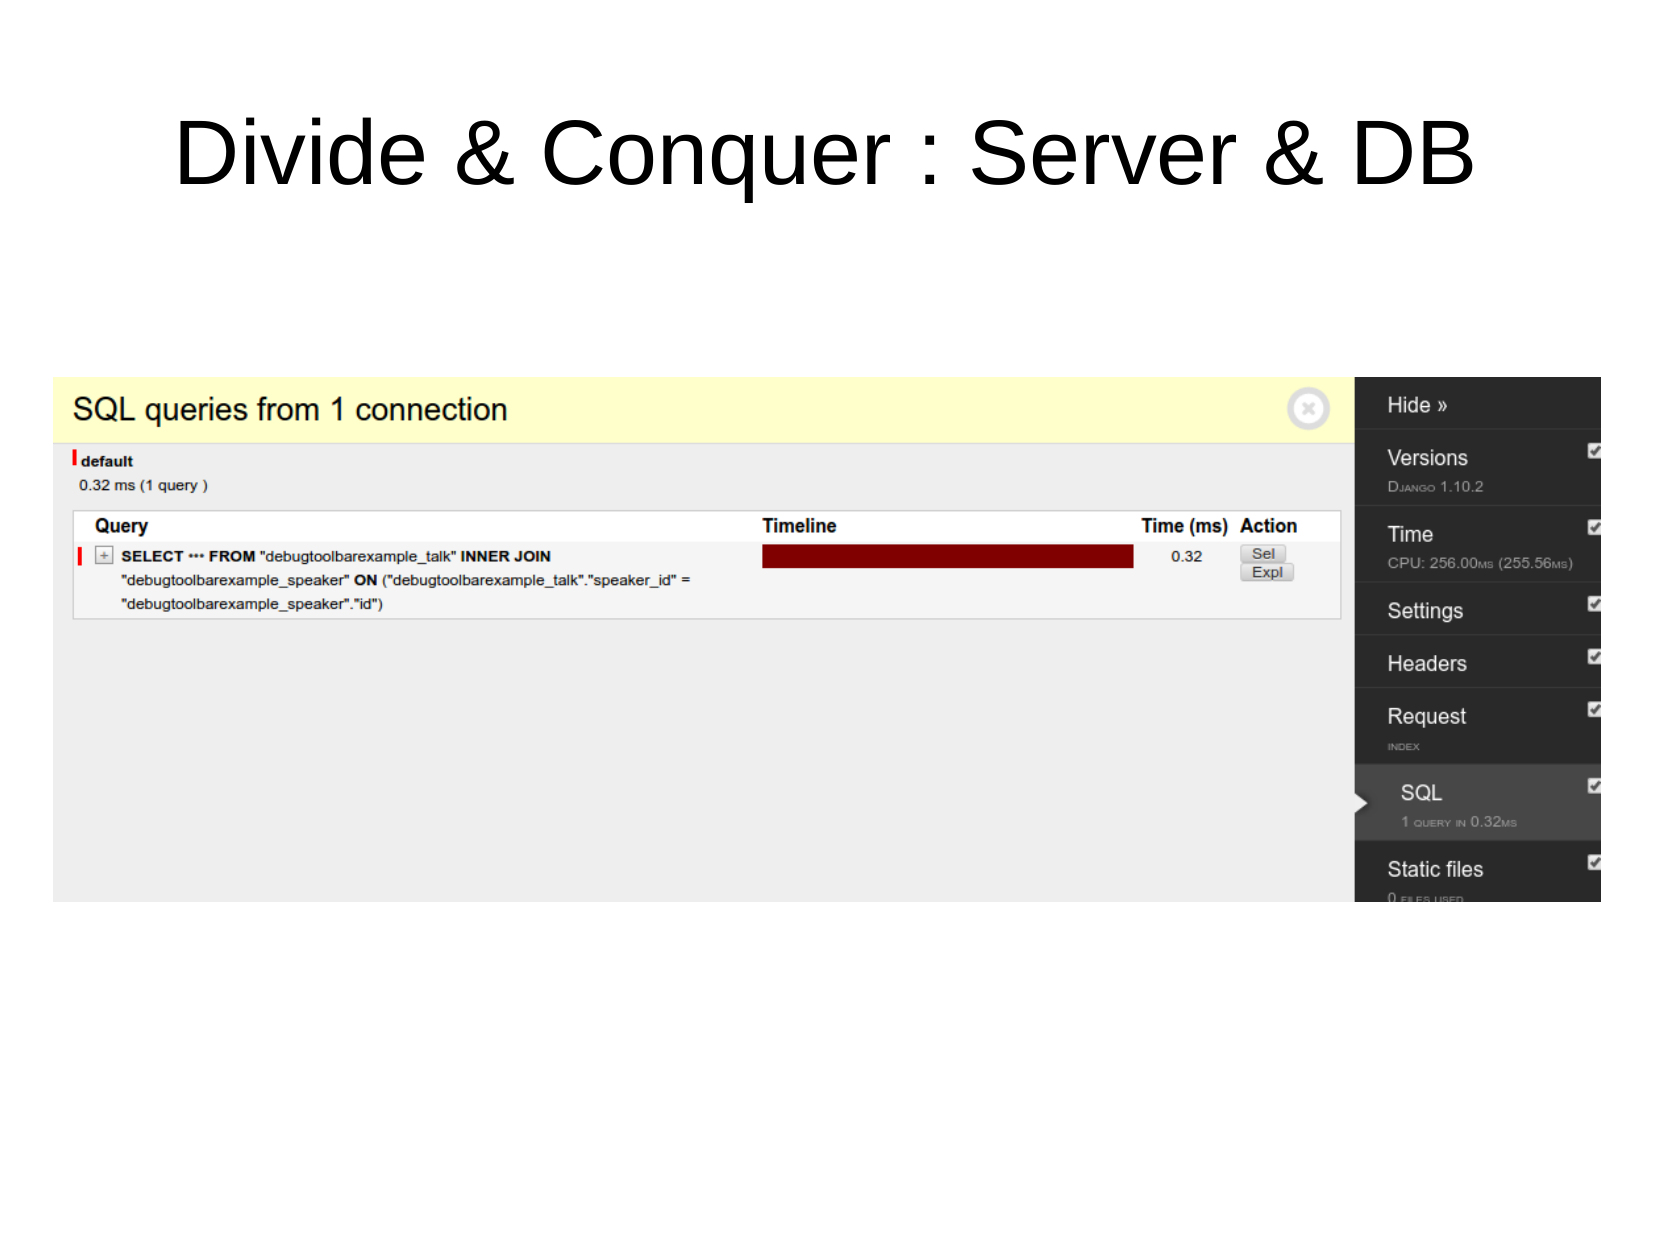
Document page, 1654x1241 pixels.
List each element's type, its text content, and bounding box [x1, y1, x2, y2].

picture [53, 377, 1601, 902]
title Divide & Conquer : Server & DB [82, 49, 1571, 257]
